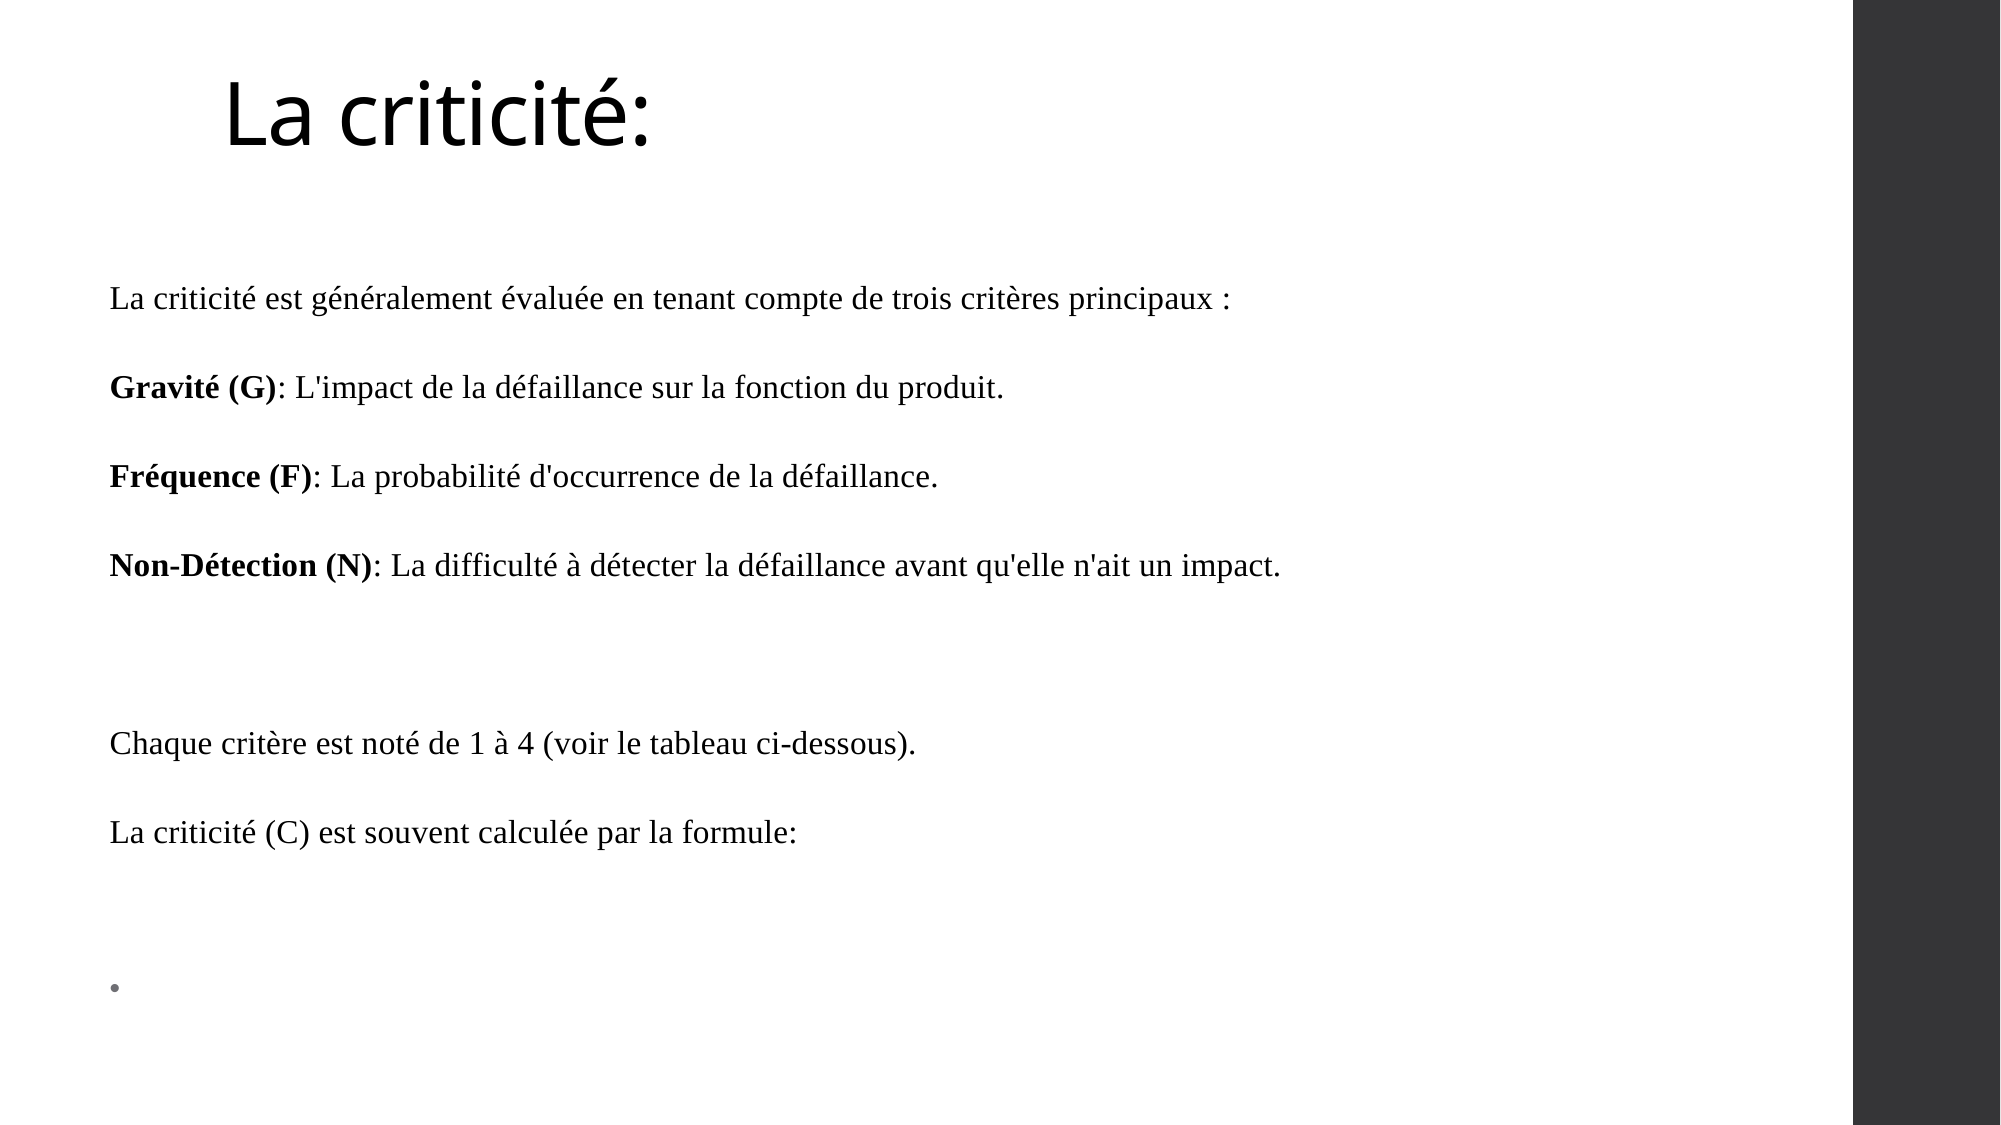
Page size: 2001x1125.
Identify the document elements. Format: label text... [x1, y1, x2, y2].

list La criticité est généralement évaluée en tenant compte de trois critères principaux : Gravité (G): L'impact de la défaillance sur la fonction du produit. Fréquence (F): La probabilité d'occurrence de la défaillance. Non-Détection (N): La difficulté à détecter la défaillance avant qu'elle n'ait un impact. Chaque critère est noté de 1 à 4 (voir le tableau ci-dessous). La criticité (C) est souvent calculée par la formule: [94, 249, 1617, 1125]
title La criticité: [206, 60, 1797, 278]
